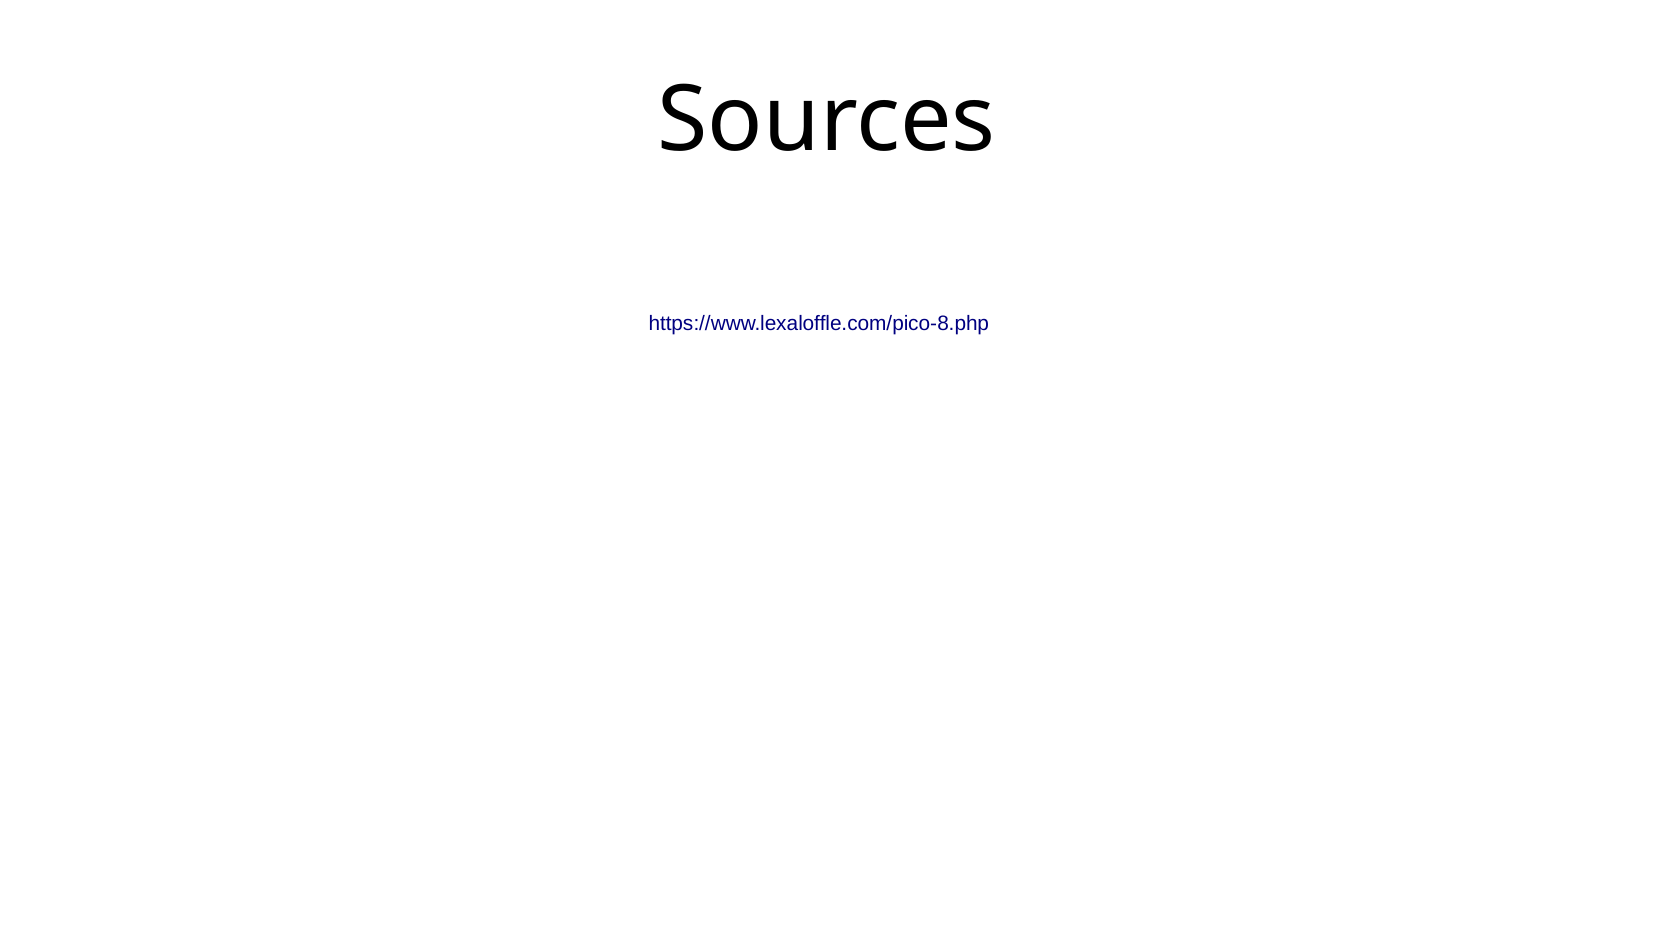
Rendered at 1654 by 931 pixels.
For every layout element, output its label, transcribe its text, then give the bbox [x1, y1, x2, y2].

text_box https://www.lexaloffle.com/pico-8.php [633, 304, 1004, 343]
title Sources [82, 37, 1571, 193]
